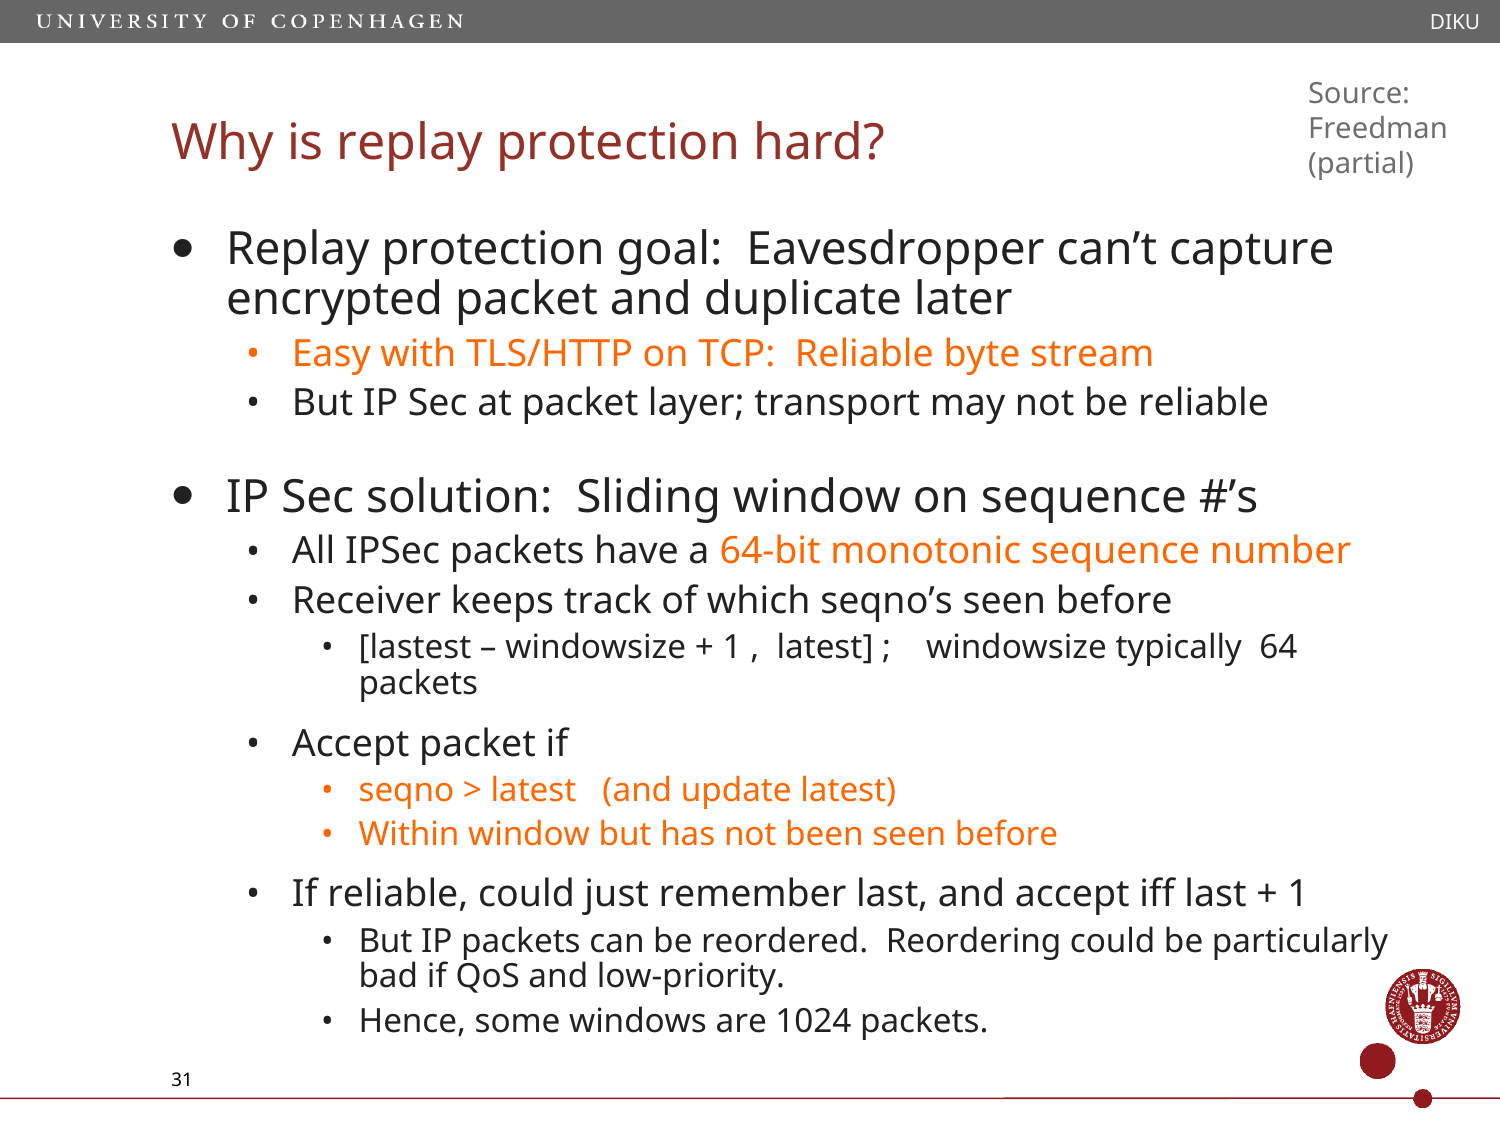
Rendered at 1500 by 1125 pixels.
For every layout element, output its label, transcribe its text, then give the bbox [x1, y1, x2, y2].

picture [0, 910, 1500, 1122]
text_box Source: Freedman (partial) [1293, 66, 1483, 187]
text_box <number> [171, 1067, 522, 1092]
text_box Replay protection goal: Eavesdropper can’t capture encrypted packet and duplicate later Easy with TLS/HTTP on TCP: Reliable byte stream But IP Sec at packet layer; transport may not be reliable IP Sec solution: Sliding window on sequence #’s All IPSec packets have a 64-bit monotonic sequence number Receiver keeps track of which seqno’s seen before [lastest – windowsize + 1 , latest] ; windowsize typically 64 packets Accept packet if seqno > latest (and update latest) Within window but has not been seen before If reliable, could just remember last, and accept iff last + 1 But IP packets can be reordered. Reordering could be particularly bad if QoS and low-priority. Hence, some windows are 1024 packets. [171, 225, 1424, 900]
text_box DIKU [469, 0, 1495, 43]
text_box Why is replay protection hard? [171, 75, 1293, 171]
